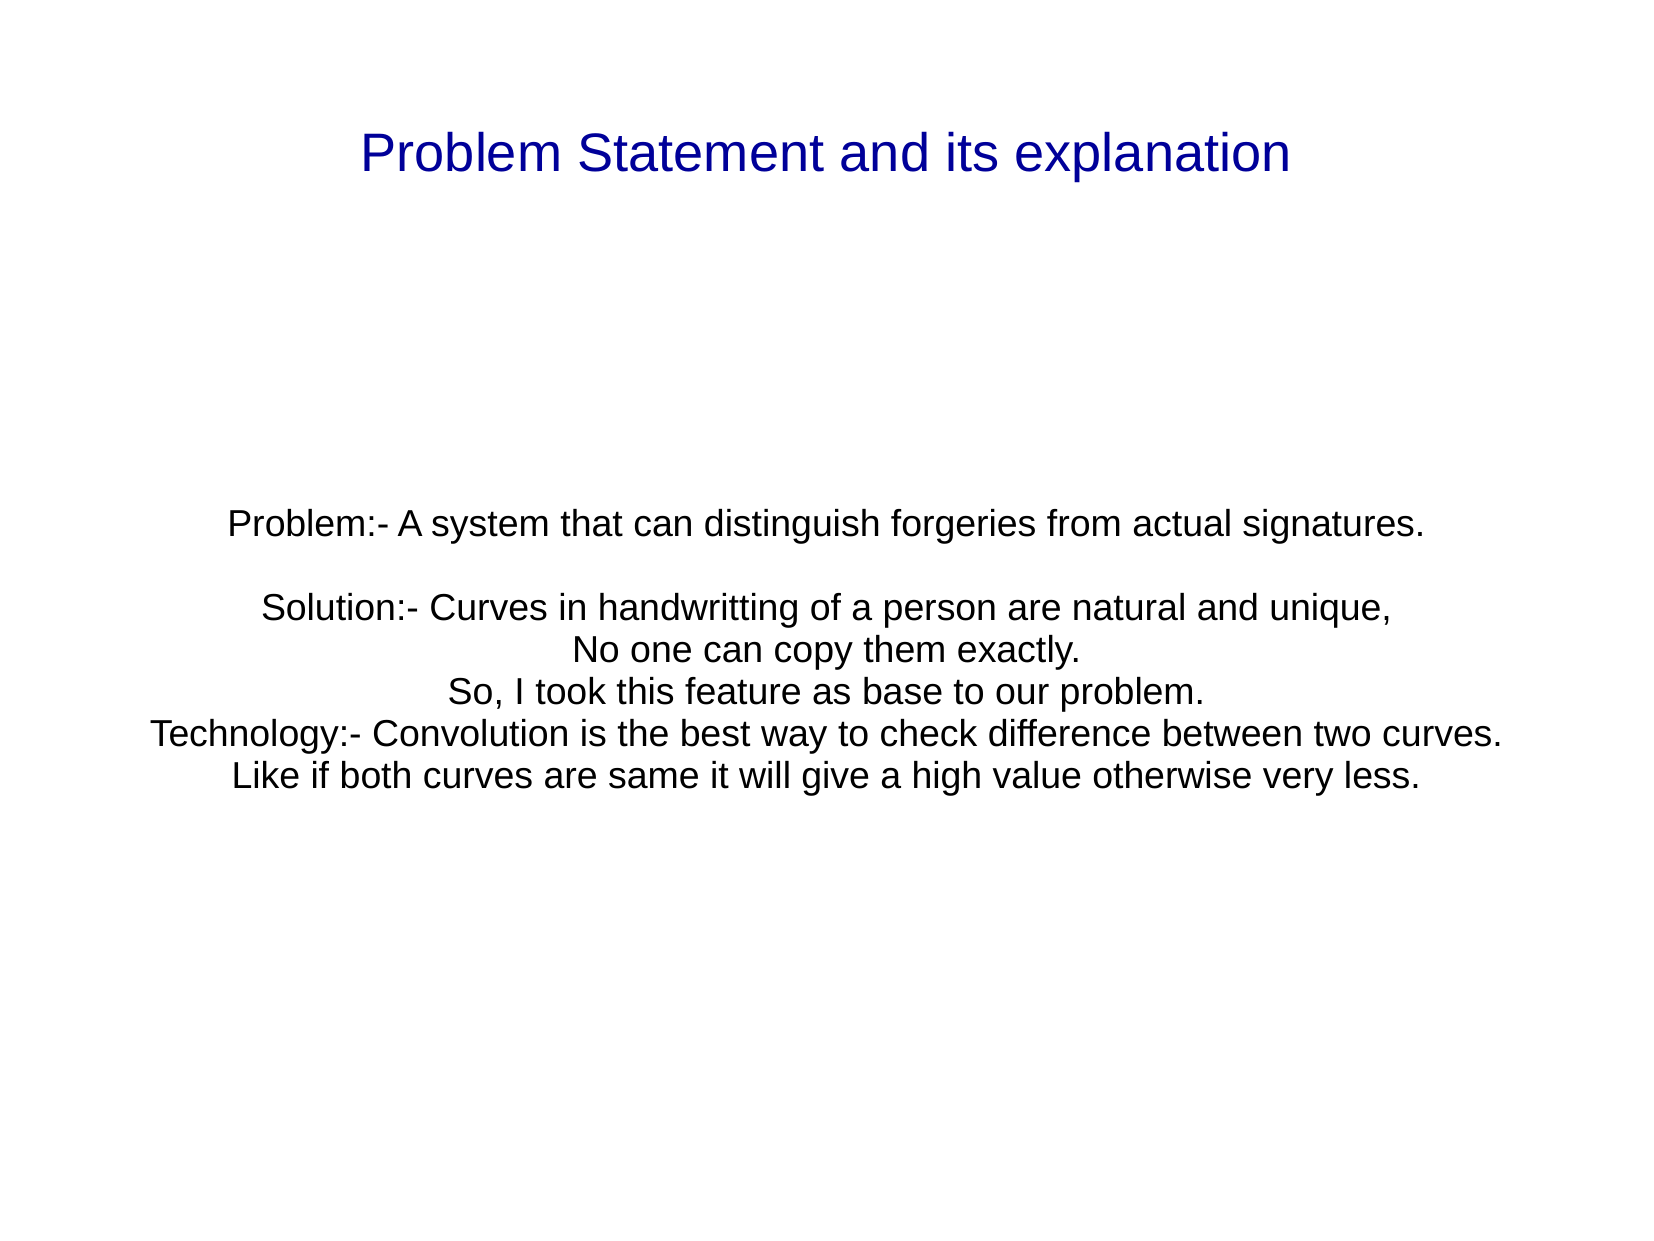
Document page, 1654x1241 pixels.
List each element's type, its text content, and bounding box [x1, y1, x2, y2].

title Problem Statement and its explanation [82, 49, 1571, 257]
subtitle Problem:- A system that can distinguish forgeries from actual signatures. Solution:- Curves in handwritting of a person are natural and unique, No one can copy them exactly. So, I took this feature as base to our problem. Technology:- Convolution is the best way to check difference between two curves. Like if both curves are same it will give a high value otherwise very less. [82, 290, 1571, 1010]
